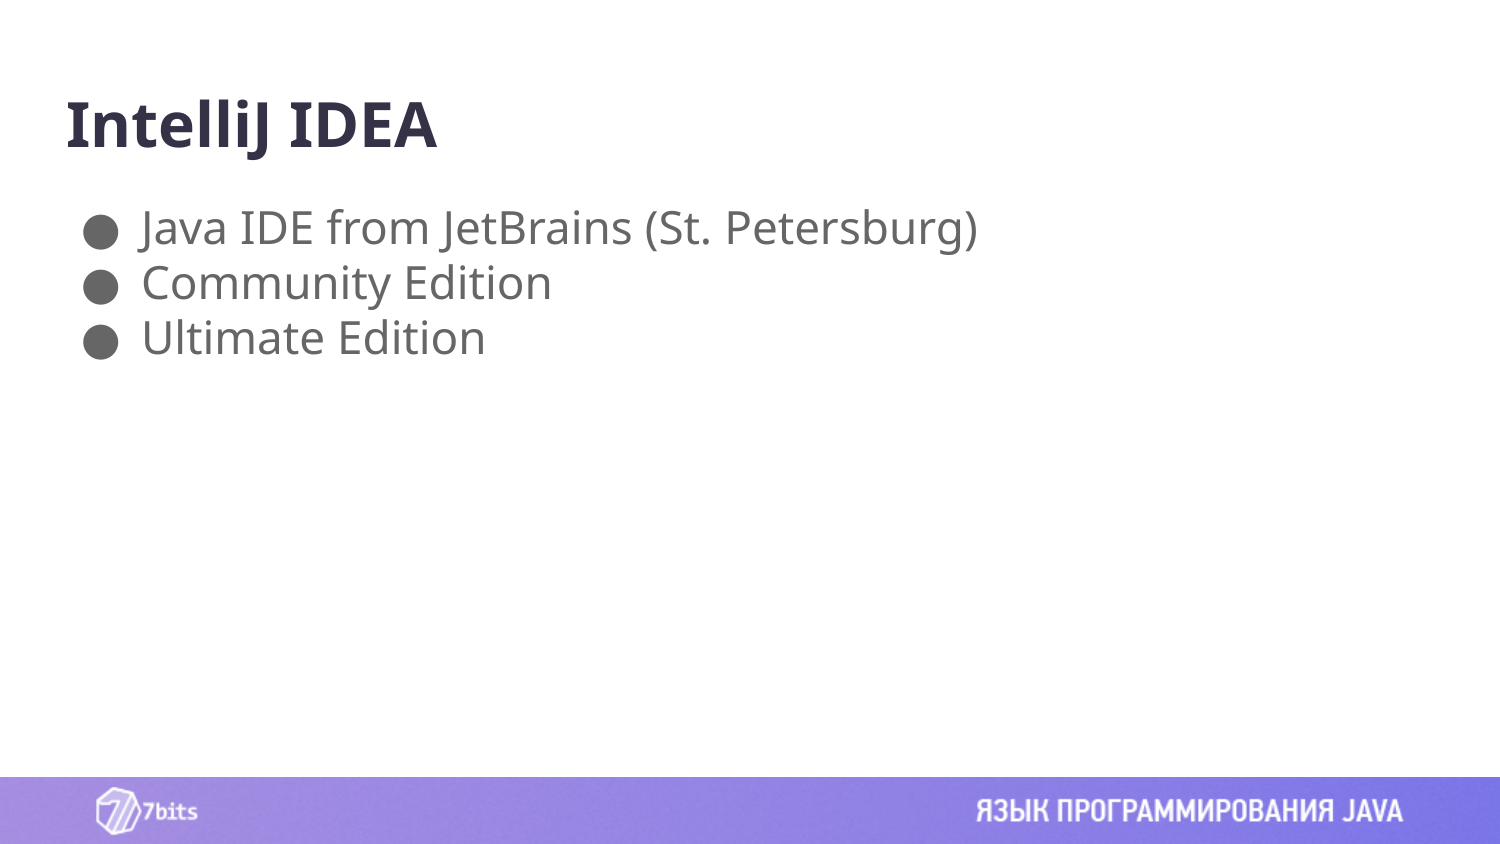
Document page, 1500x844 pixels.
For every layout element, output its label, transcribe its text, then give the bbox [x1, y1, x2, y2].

title IntelliJ IDEA [51, 69, 1449, 164]
picture [0, 777, 1500, 844]
list Java IDE from JetBrains (St. Petersburg) Community Edition Ultimate Edition [51, 184, 1449, 745]
